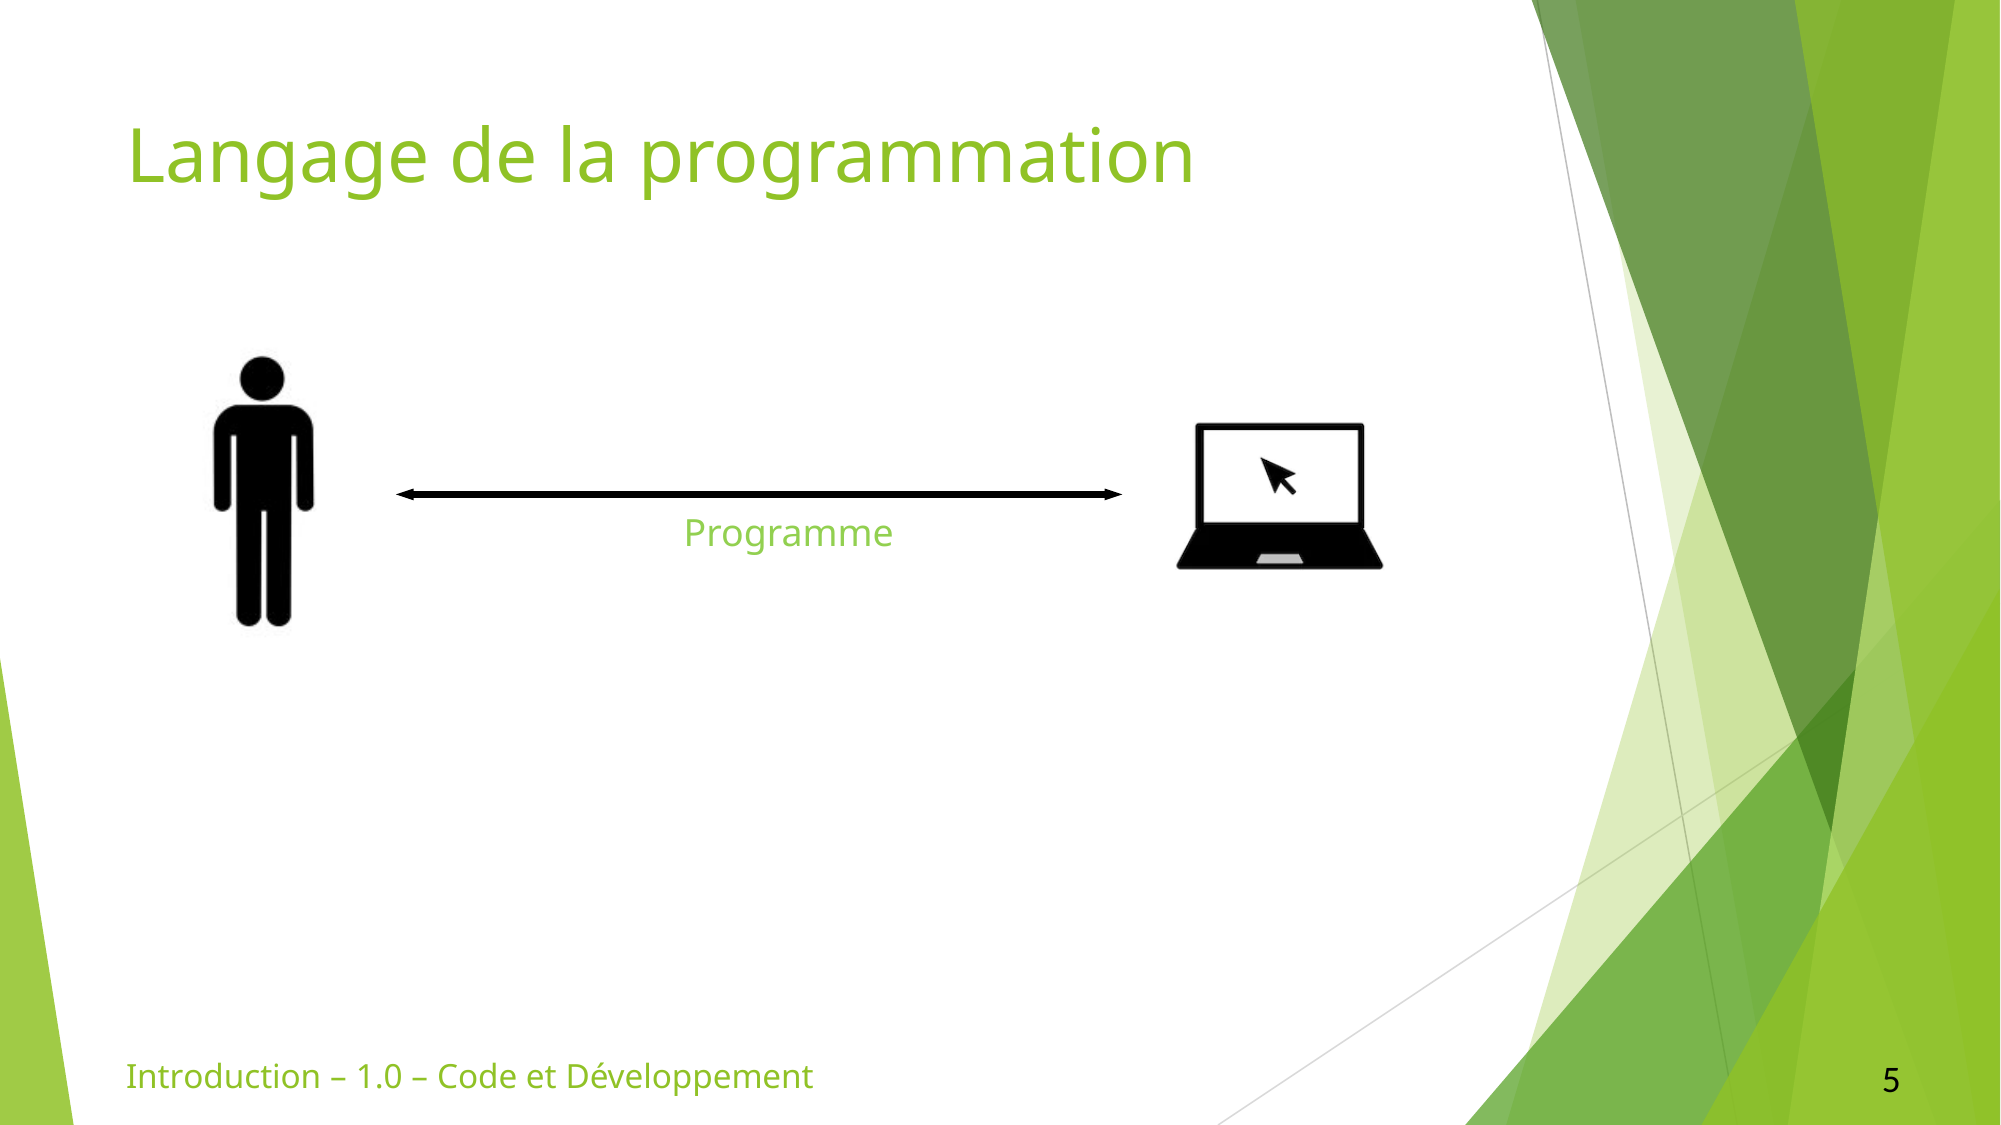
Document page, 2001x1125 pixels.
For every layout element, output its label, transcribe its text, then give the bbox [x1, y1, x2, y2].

title Langage de la programmation [111, 99, 1522, 317]
picture [1154, 396, 1410, 590]
picture [153, 337, 375, 650]
text_box Introduction – 1.0 – Code et Développement [111, 1047, 1094, 1109]
text_box Programme [668, 494, 911, 573]
text_box [1866, 1047, 1979, 1108]
